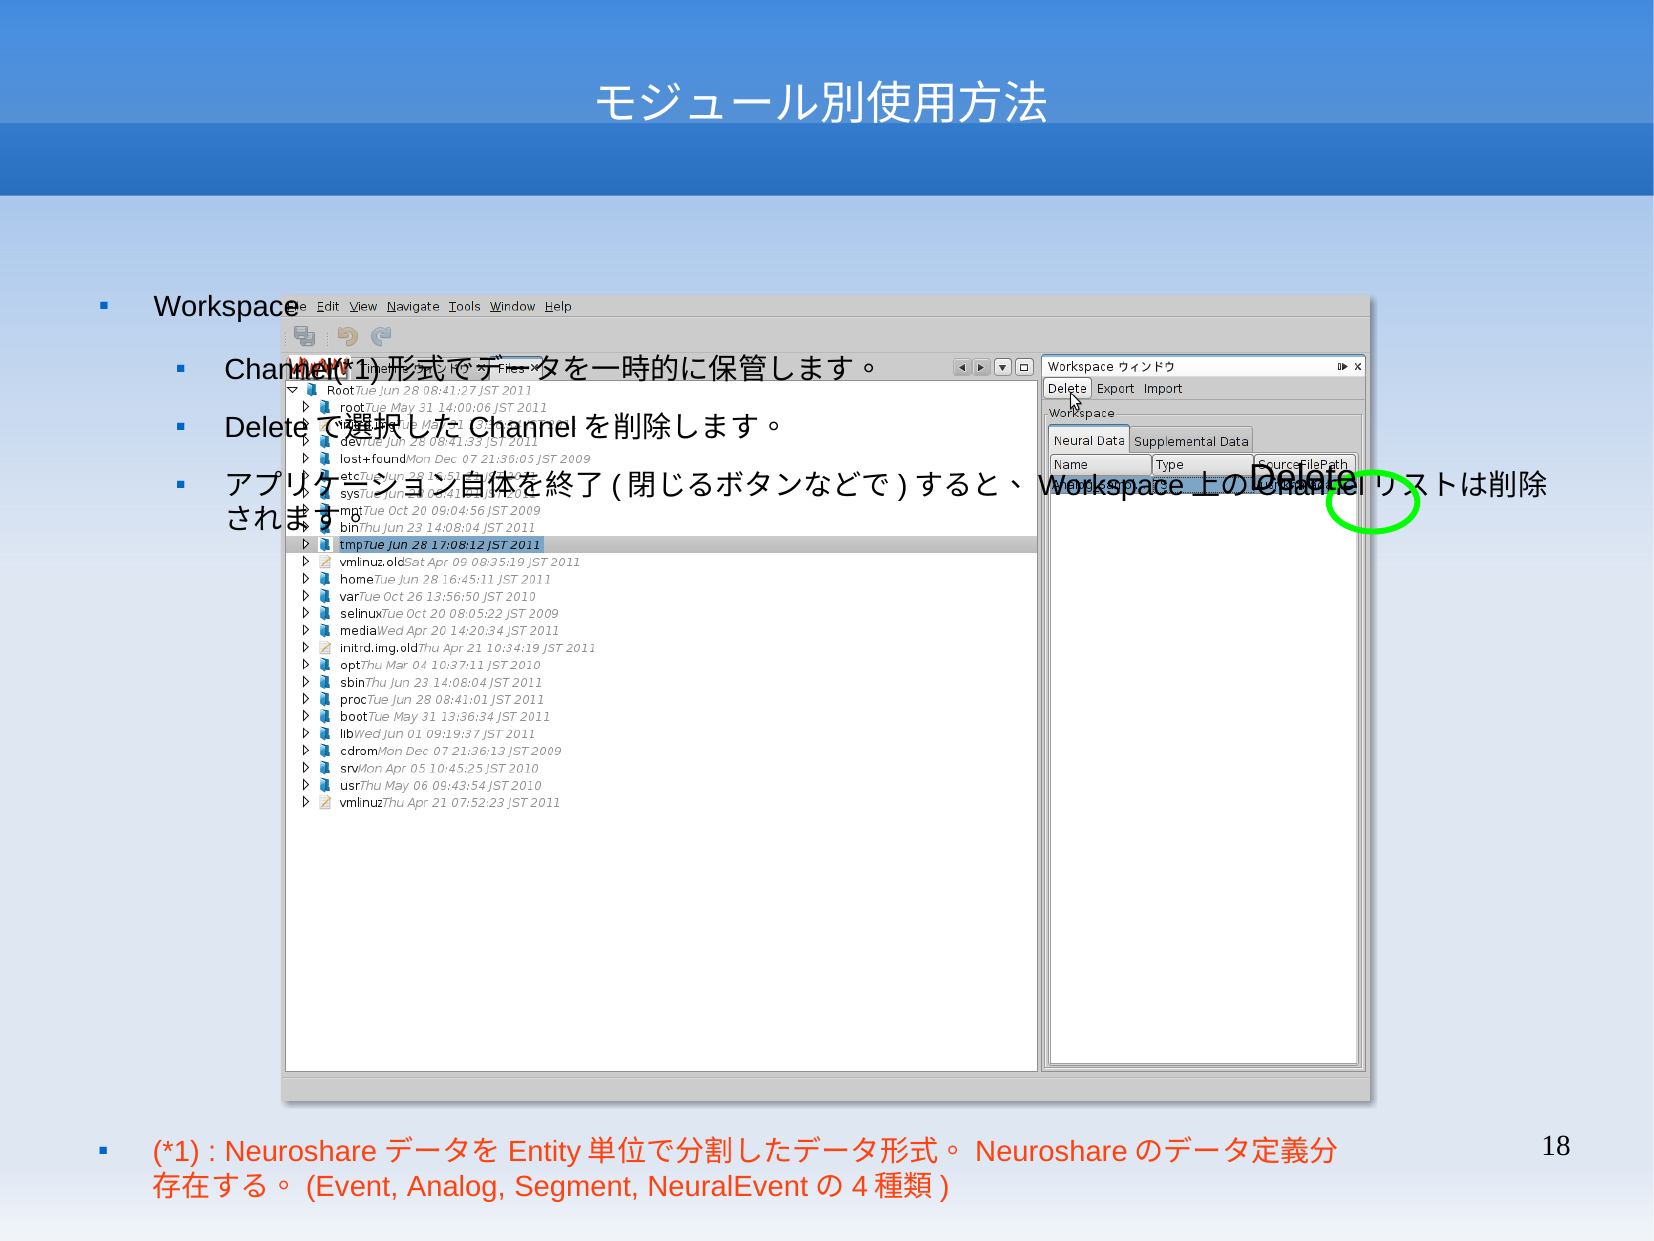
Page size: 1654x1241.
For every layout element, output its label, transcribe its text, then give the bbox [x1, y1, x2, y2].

text_box Delete [1234, 448, 1372, 506]
text_box (*1) : NeuroshareデータをEntity単位で分割したデータ形式。Neuroshareのデータ定義分存在する。(Event, Analog, Segment, NeuralEventの4種類) [81, 1134, 1359, 1204]
title モジュール別使用方法 [76, 0, 1565, 208]
picture [0, 0, 1654, 1241]
list Workspace Channel(*1)形式でデータを一時的に保管します。 Deleteで選択したChannelを削除します。 アプリケーション自体を終了(閉じるボタンなどで)すると、Workspace上のChannelリストは削除されます。 [82, 290, 809, 1109]
